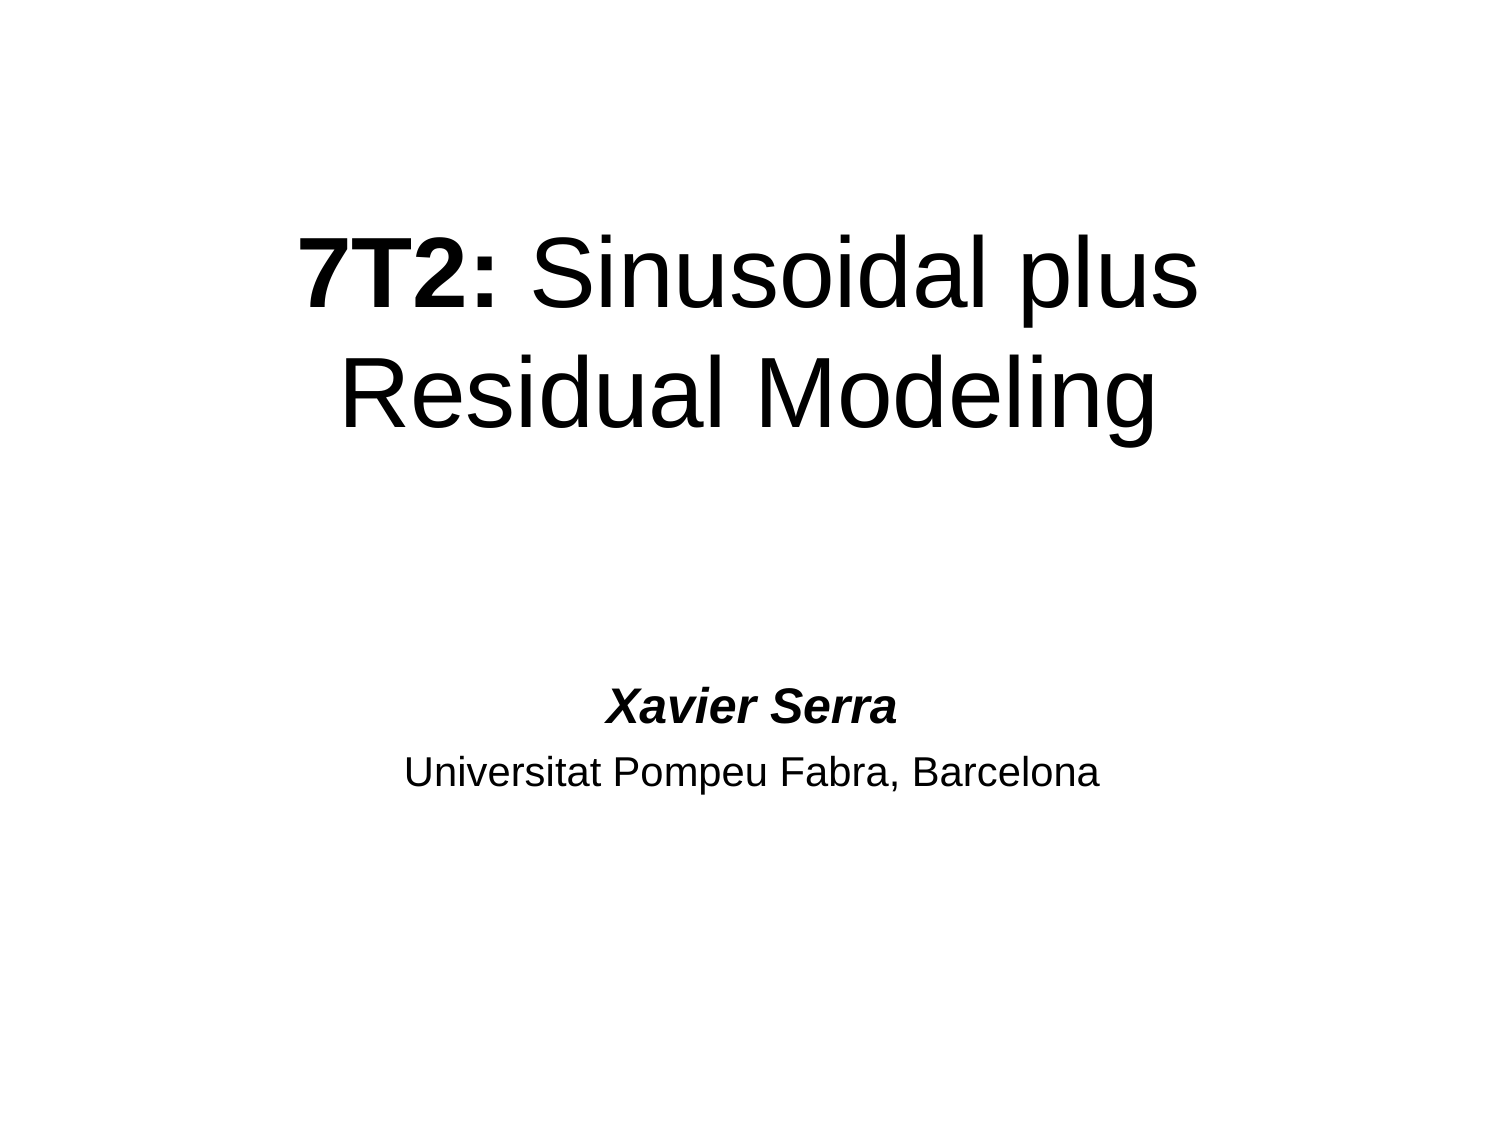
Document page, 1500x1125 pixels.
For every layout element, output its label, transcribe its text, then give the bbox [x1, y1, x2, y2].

text_box Xavier Serra Universitat Pompeu Fabra, Barcelona [338, 670, 1166, 846]
title 7T2: Sinusoidal plus Residual Modeling [126, 82, 1334, 572]
